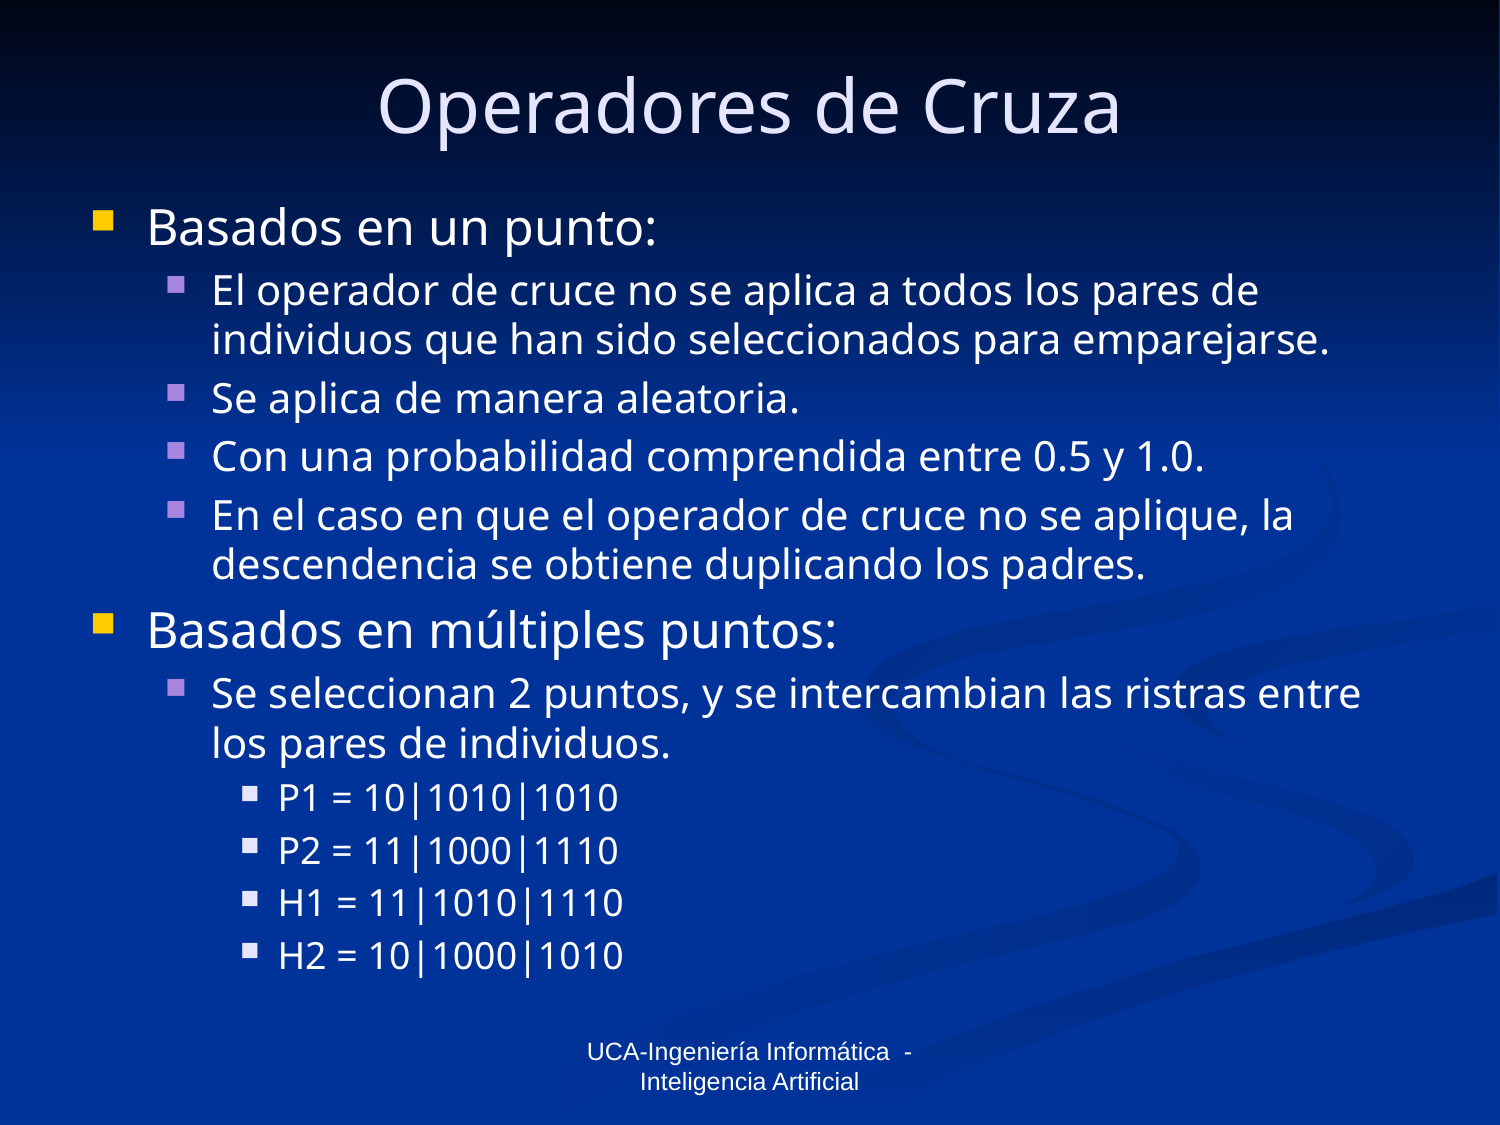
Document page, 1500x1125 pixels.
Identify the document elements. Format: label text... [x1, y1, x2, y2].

list Basados en un punto: El operador de cruce no se aplica a todos los pares de individuos que han sido seleccionados para emparejarse. Se aplica de manera aleatoria. Con una probabilidad comprendida entre 0.5 y 1.0. En el caso en que el operador de cruce no se aplique, la descendencia se obtiene duplicando los padres. Basados en múltiples puntos: Se seleccionan 2 puntos, y se intercambian las ristras entre los pares de individuos. P1 = 10|1010|1010 P2 = 11|1000|1110 H1 = 11|1010|1110 H2 = 10|1000|1010 [75, 187, 1425, 1005]
title Operadores de Cruza [75, 45, 1425, 163]
footer UCA-Ingeniería Informática - Inteligencia Artificial [512, 1025, 988, 1104]
